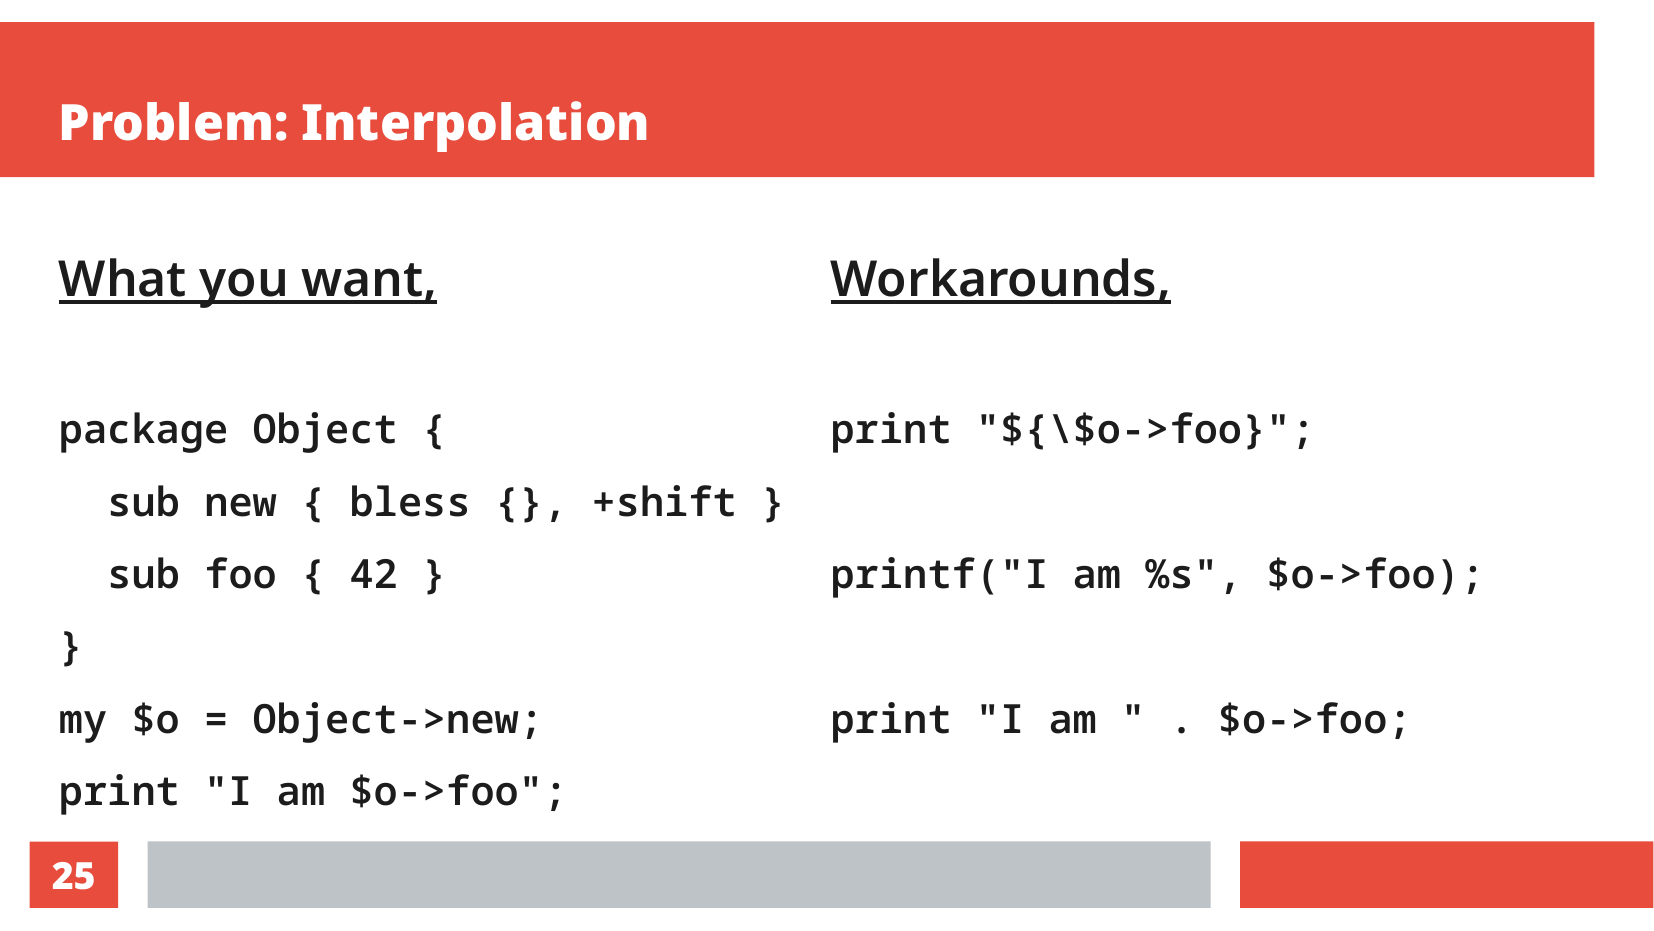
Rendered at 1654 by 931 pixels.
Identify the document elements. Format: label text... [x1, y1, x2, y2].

list What you want, package Object { sub new { bless {}, +shift } sub foo { 42 } } my $o = Object->new; print "I am $o->foo"; [59, 243, 830, 820]
title Problem: Interpolation [59, 44, 1595, 156]
list Workarounds, print "${\$o->foo}"; printf("I am %s", $o->foo); print "I am " . $o->foo; [830, 243, 1566, 820]
